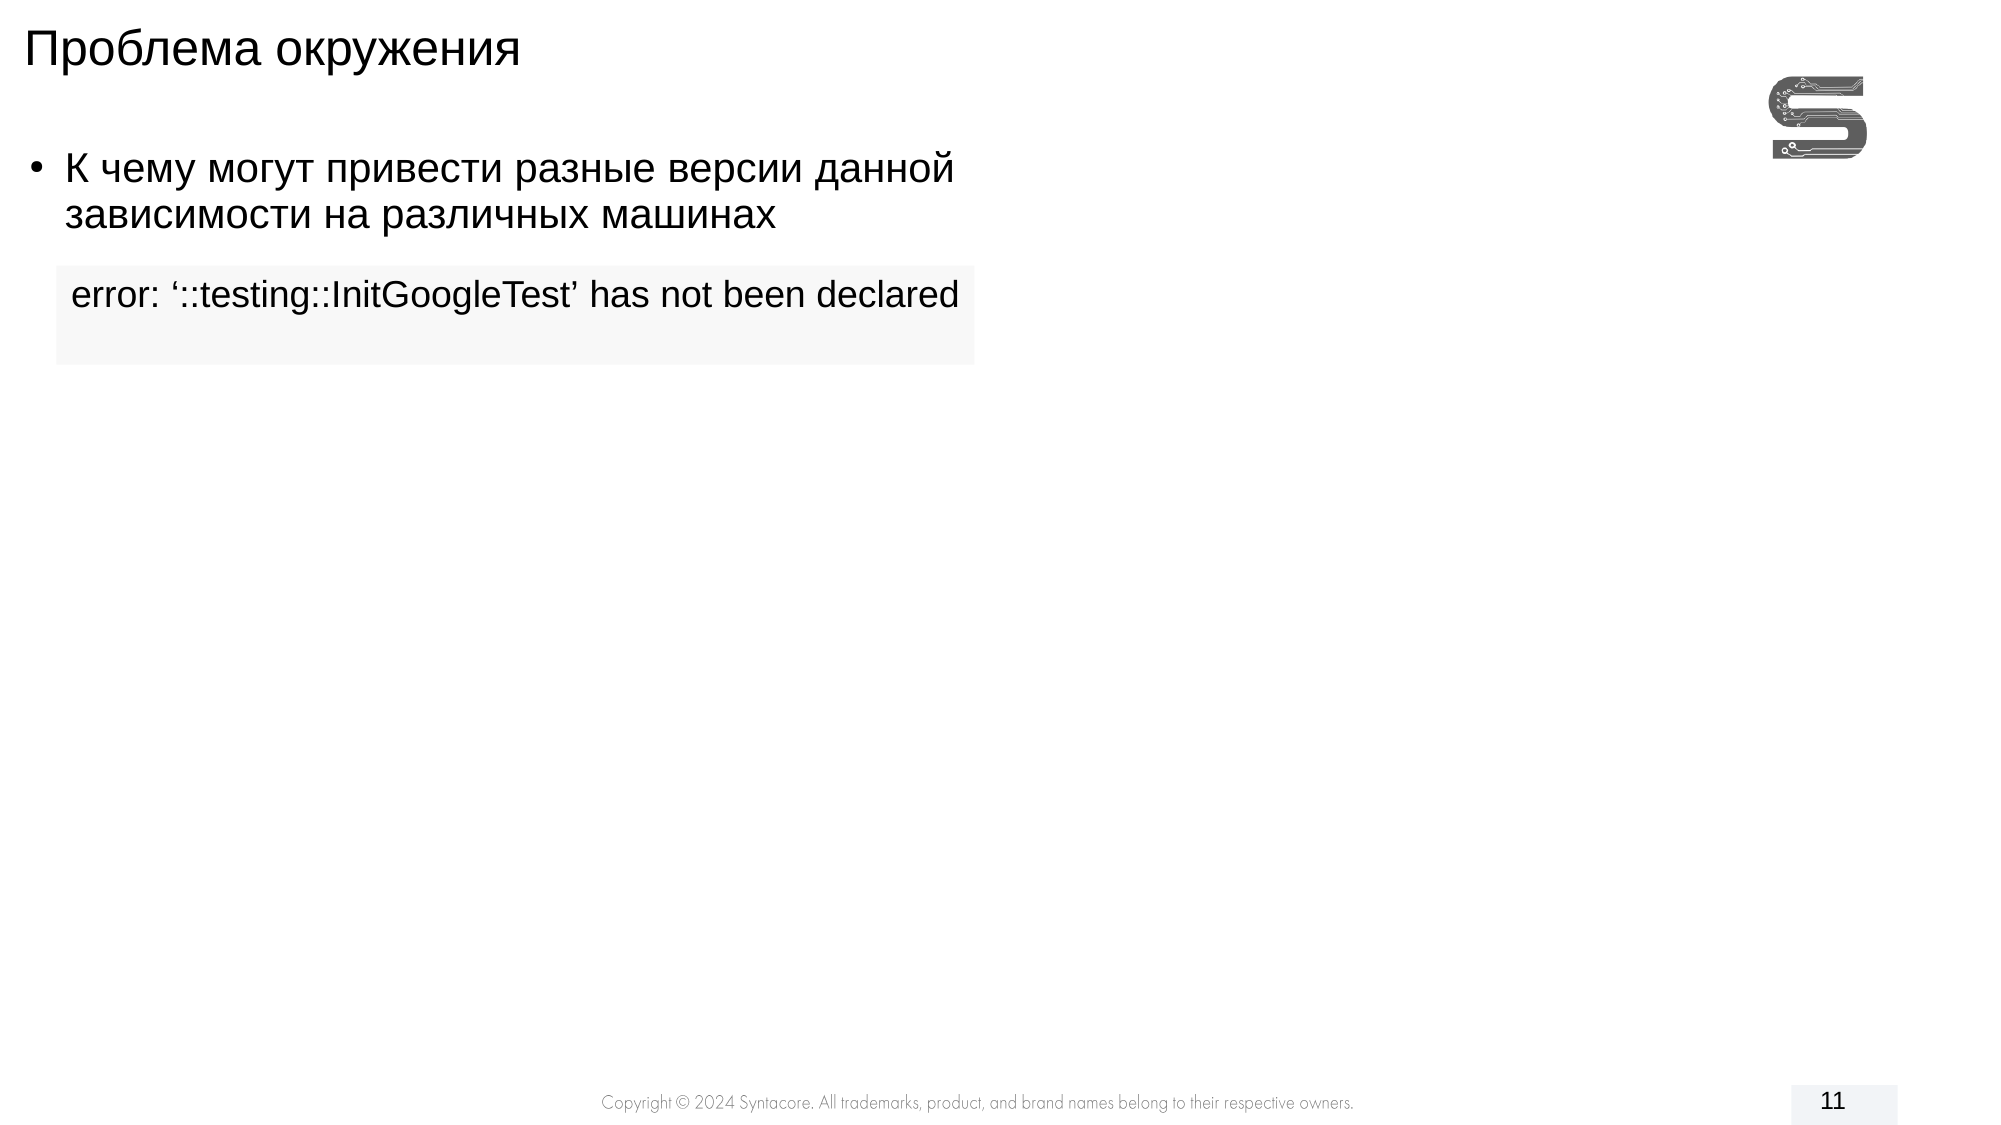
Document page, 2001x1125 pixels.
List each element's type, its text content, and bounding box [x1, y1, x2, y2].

picture [601, 1089, 1361, 1114]
text_box К чему могут привести разные версии данной зависимости на различных машинах [14, 137, 984, 586]
picture [1768, 76, 1867, 160]
text_box <number> [1805, 1079, 1949, 1123]
text_box error: ‘::testing::InitGoogleTest’ has not been declared [56, 265, 975, 365]
text_box Проблема окружения [0, 13, 832, 84]
